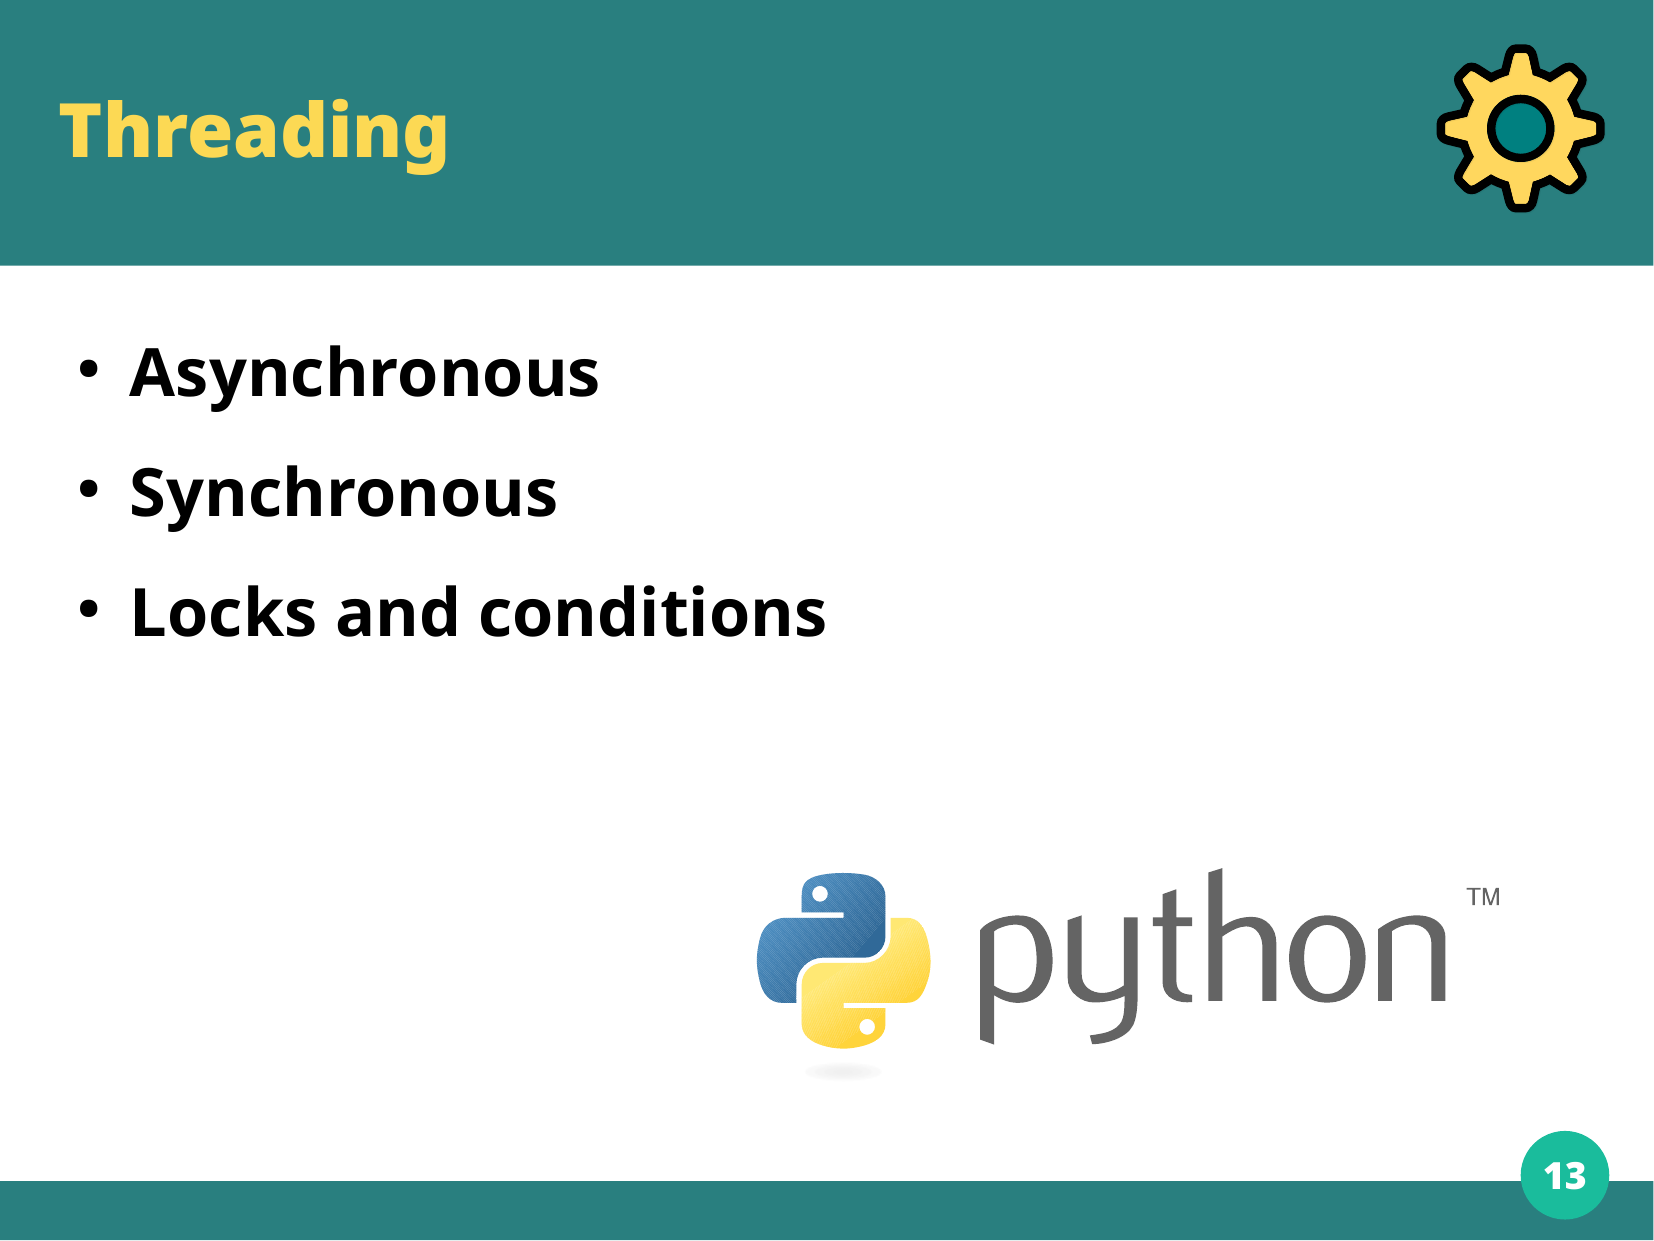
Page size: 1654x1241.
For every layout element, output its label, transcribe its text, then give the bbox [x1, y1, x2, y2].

title Threading [59, 49, 1595, 207]
list Asynchronous Synchronous Locks and conditions [59, 324, 1595, 1152]
picture [747, 862, 1560, 1104]
